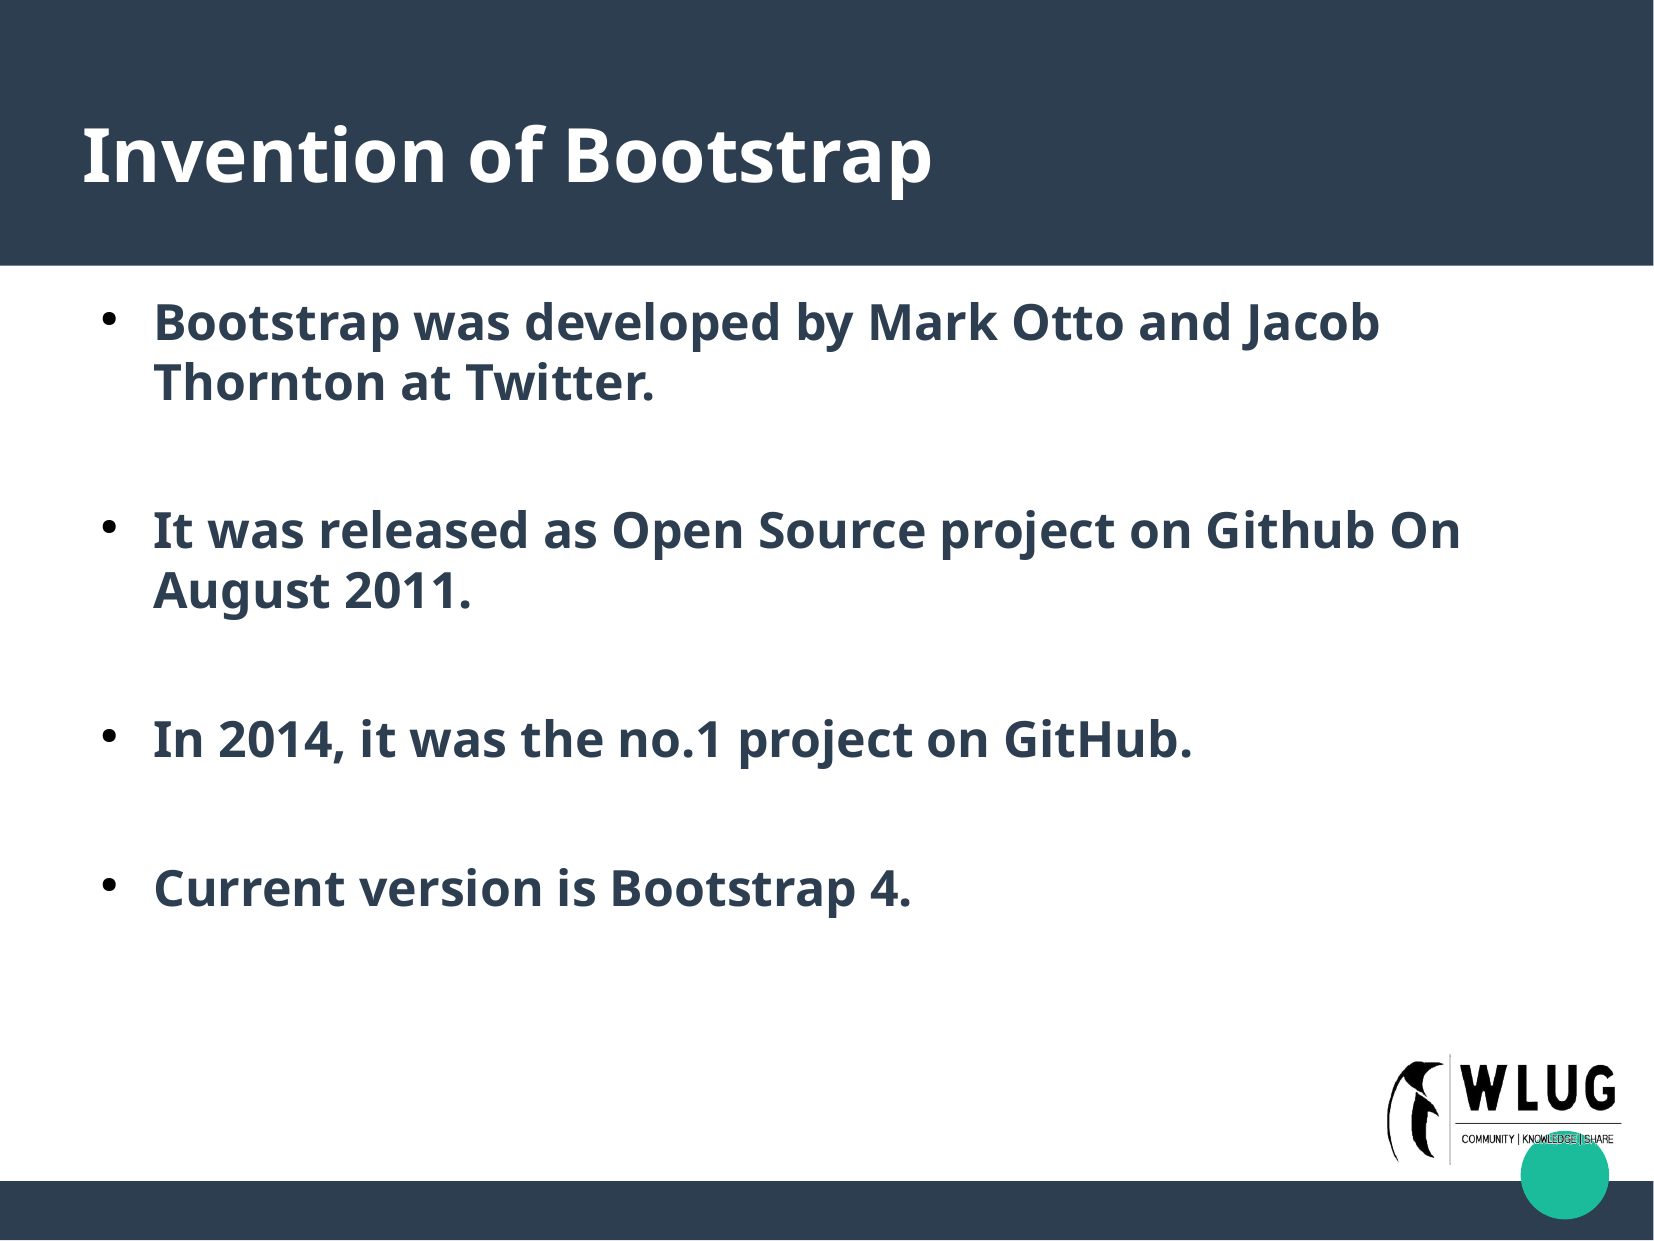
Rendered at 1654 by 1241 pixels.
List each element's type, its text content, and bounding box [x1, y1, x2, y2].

list Bootstrap was developed by Mark Otto and Jacob Thornton at Twitter. It was released as Open Source project on Github On August 2011. In 2014, it was the no.1 project on GitHub. Current version is Bootstrap 4. [82, 290, 1571, 1010]
picture [1371, 1046, 1630, 1170]
title Invention of Bootstrap [82, 110, 1571, 195]
